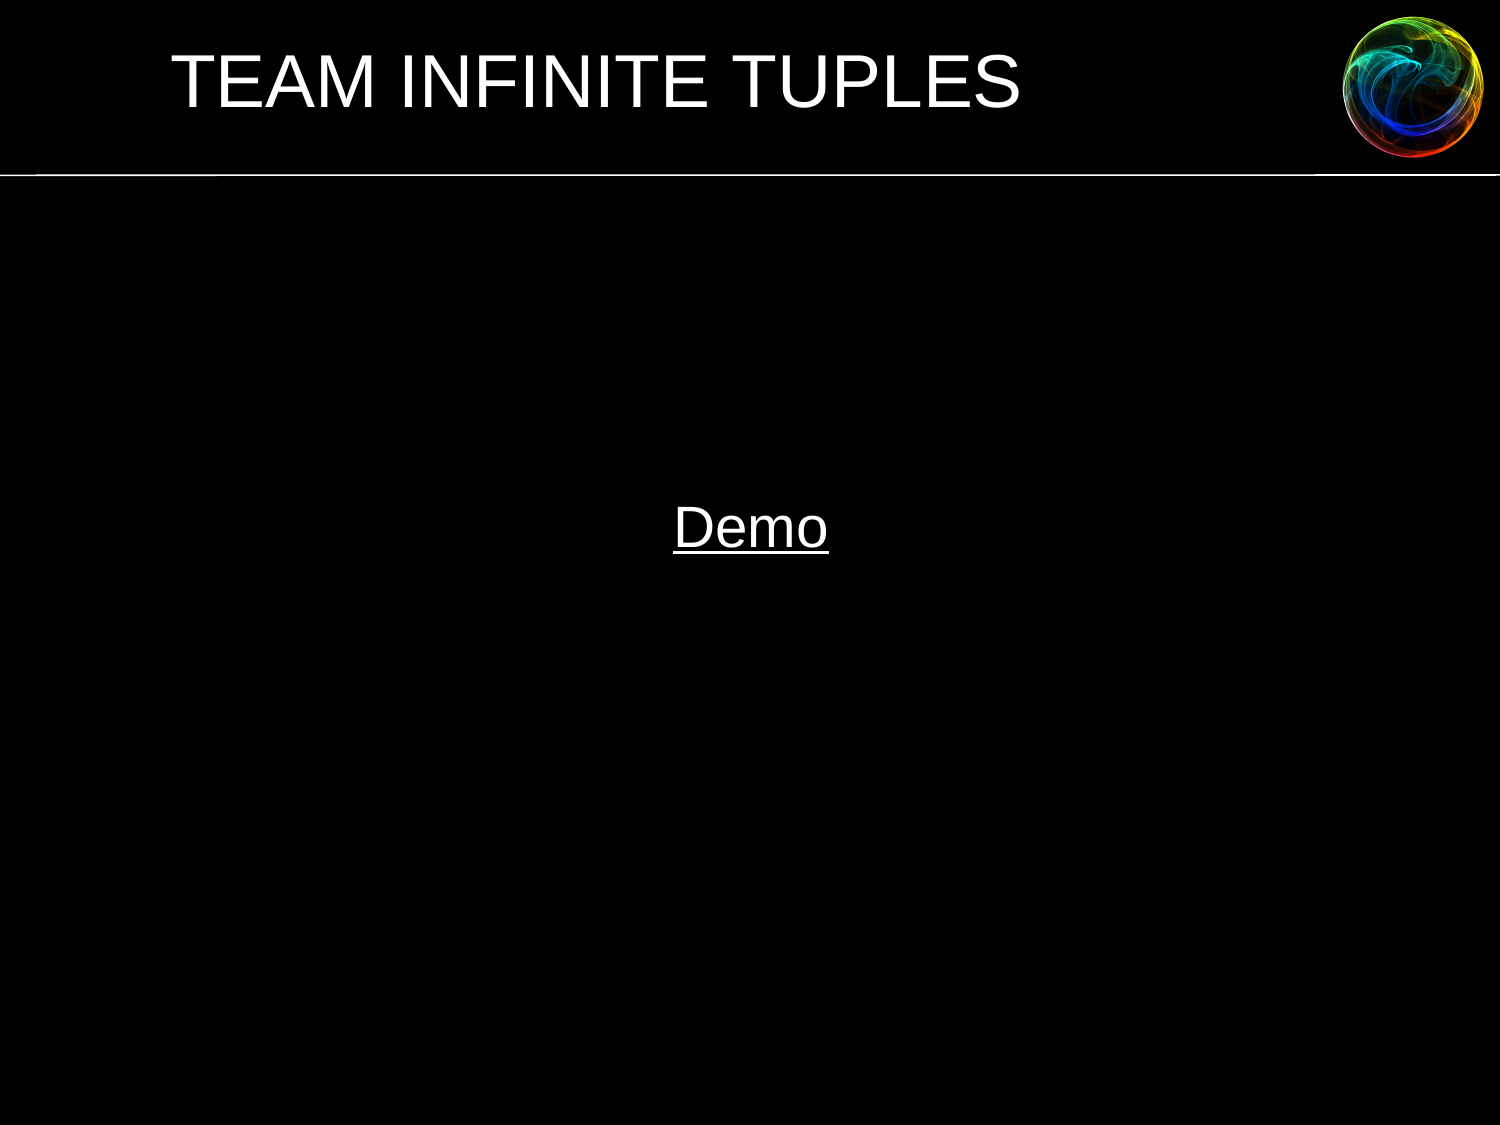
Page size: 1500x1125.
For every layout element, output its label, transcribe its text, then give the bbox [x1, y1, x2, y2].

picture [1325, 0, 1500, 174]
text_box TEAM INFINITE TUPLES [0, 37, 1188, 131]
text_box Demo [39, 487, 1463, 1051]
